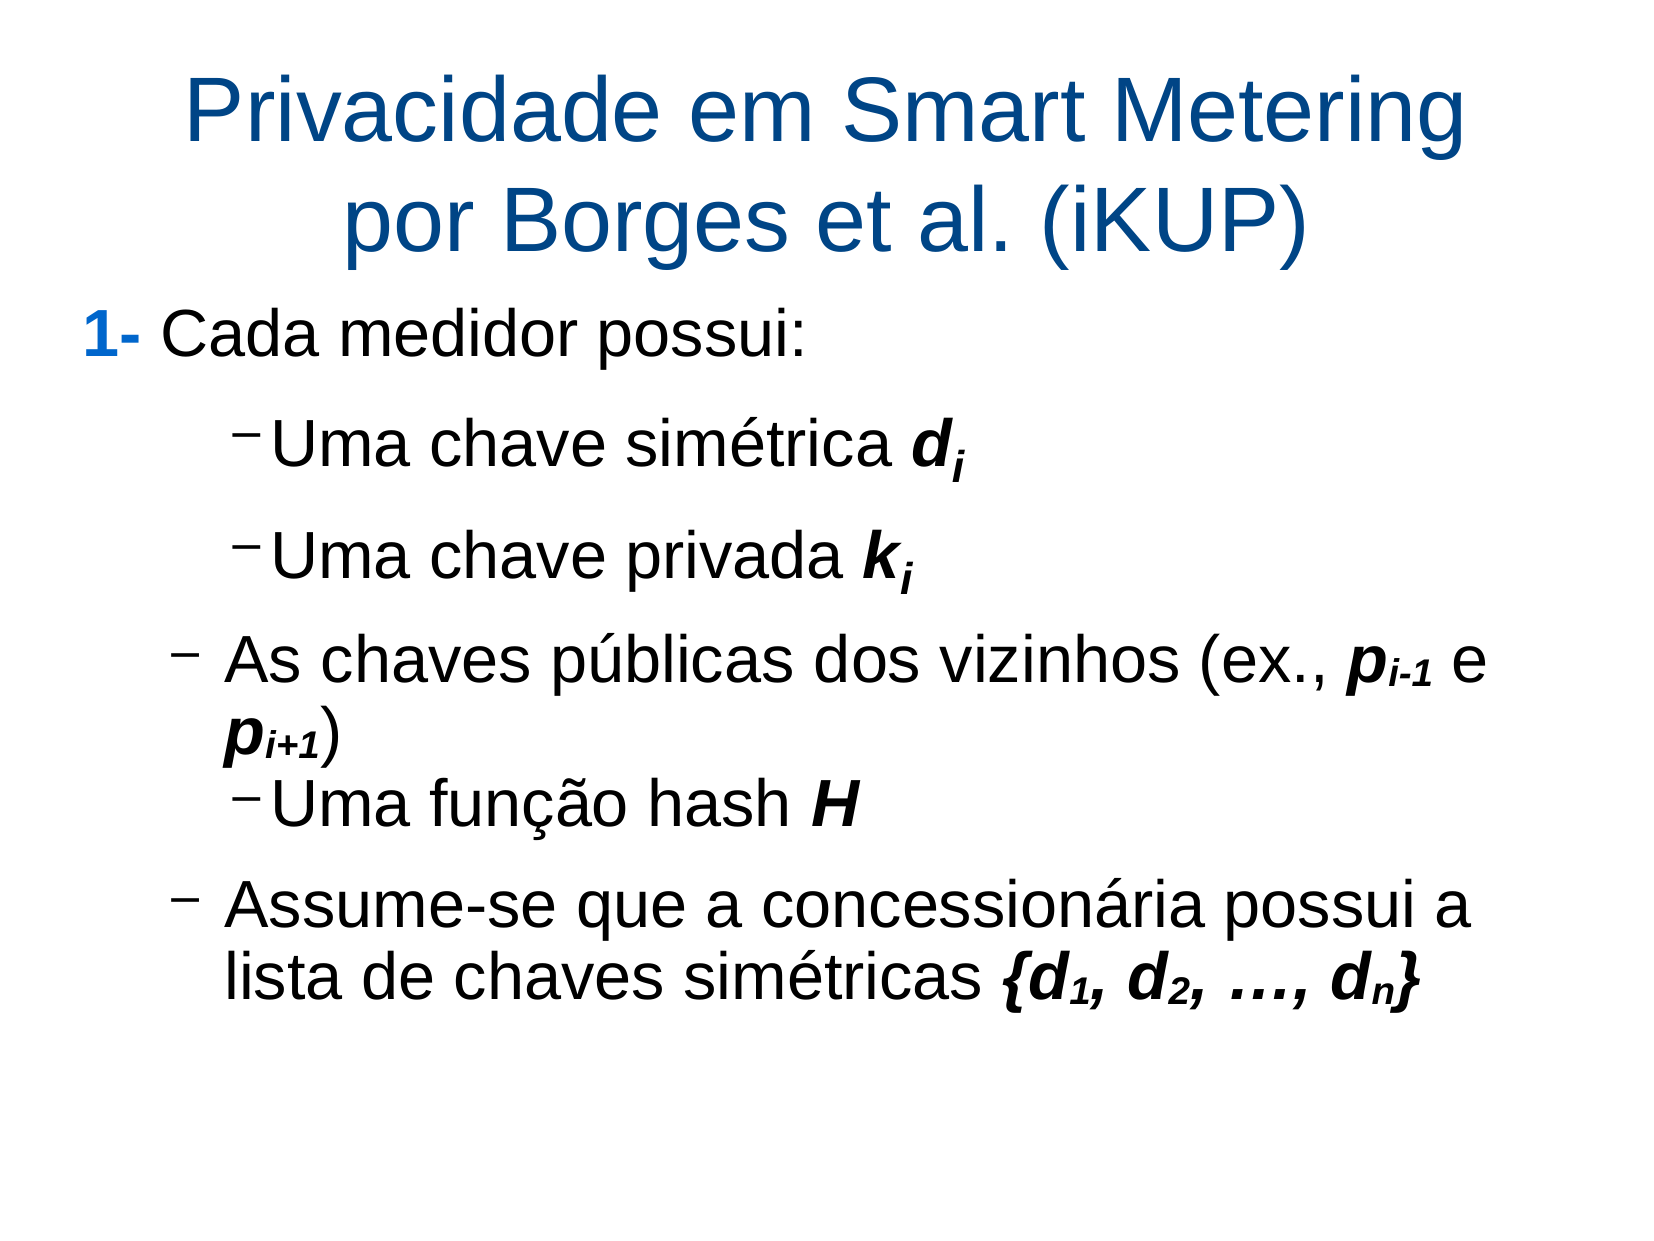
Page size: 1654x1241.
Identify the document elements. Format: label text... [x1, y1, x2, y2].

list 1- Cada medidor possui: Uma chave simétrica di Uma chave privada ki As chaves públicas dos vizinhos (ex., pi-1 e pi+1) Uma função hash H Assume-se que a concessionária possui a lista de chaves simétricas {d1, d2, …, dn} [82, 290, 1538, 1126]
title Privacidade em Smart Metering por Borges et al. (iKUP) [82, 49, 1571, 257]
